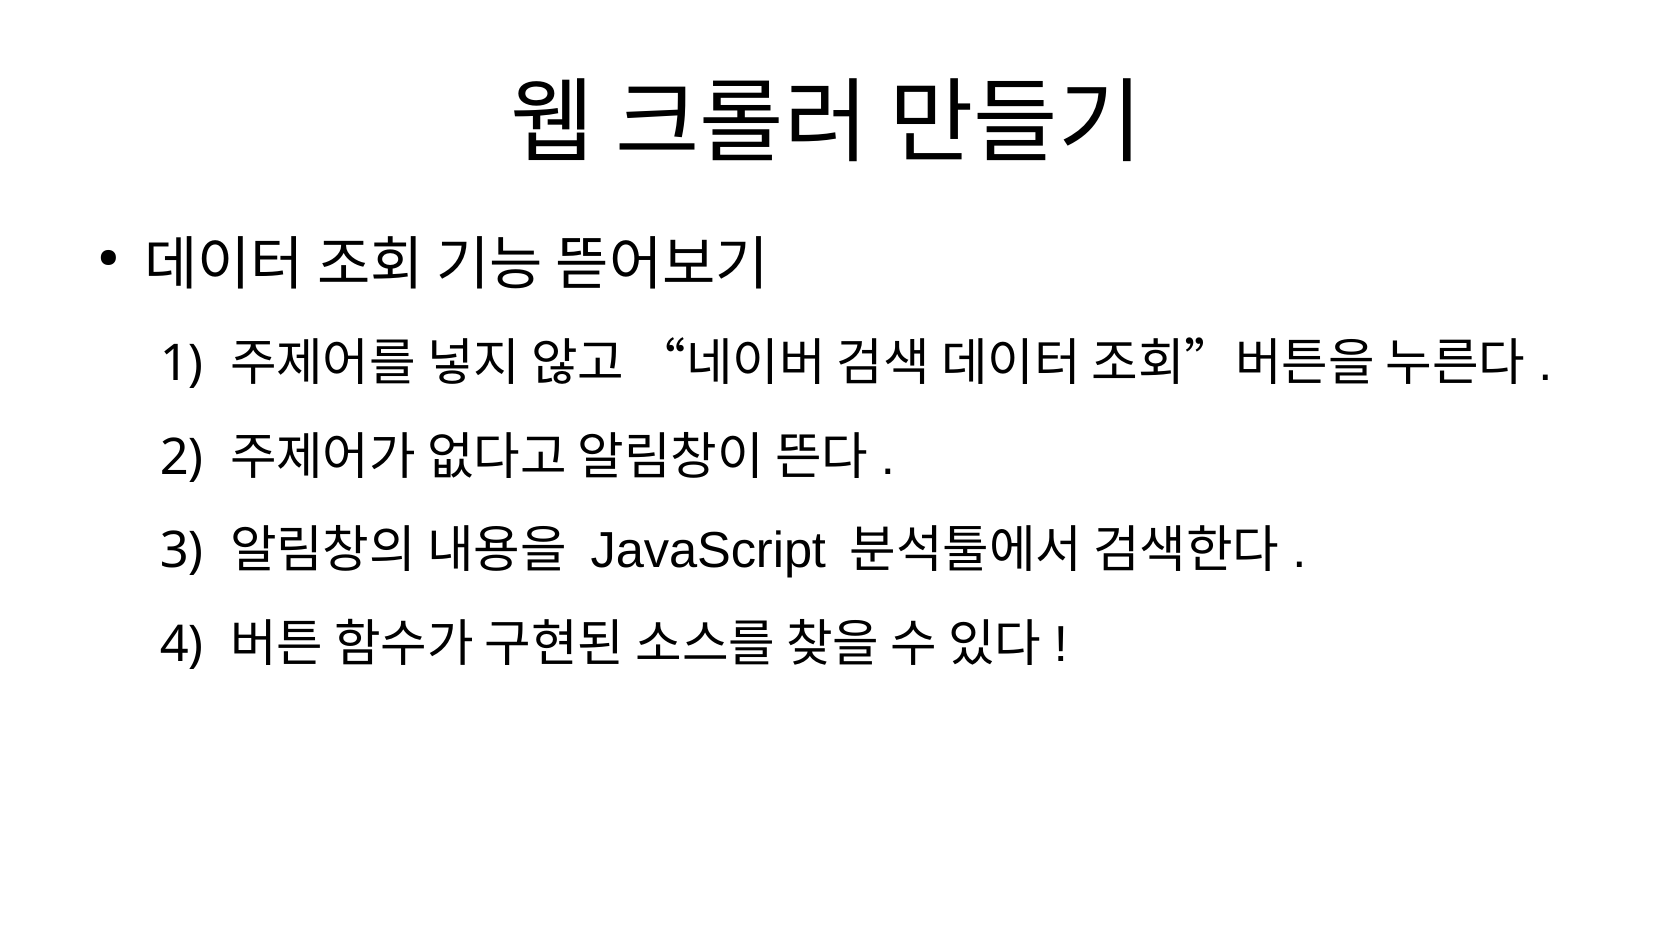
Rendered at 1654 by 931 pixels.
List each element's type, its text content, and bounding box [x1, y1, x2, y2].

title 웹 크롤러 만들기 [82, 37, 1571, 193]
list 데이터 조회 기능 뜯어보기 주제어를 넣지 않고 “네이버 검색 데이터 조회”버튼을 누른다. 주제어가 없다고 알림창이 뜬다. 알림창의 내용을 JavaScript 분석툴에서 검색한다. 버튼 함수가 구현된 소스를 찾을 수 있다! [82, 217, 1571, 758]
